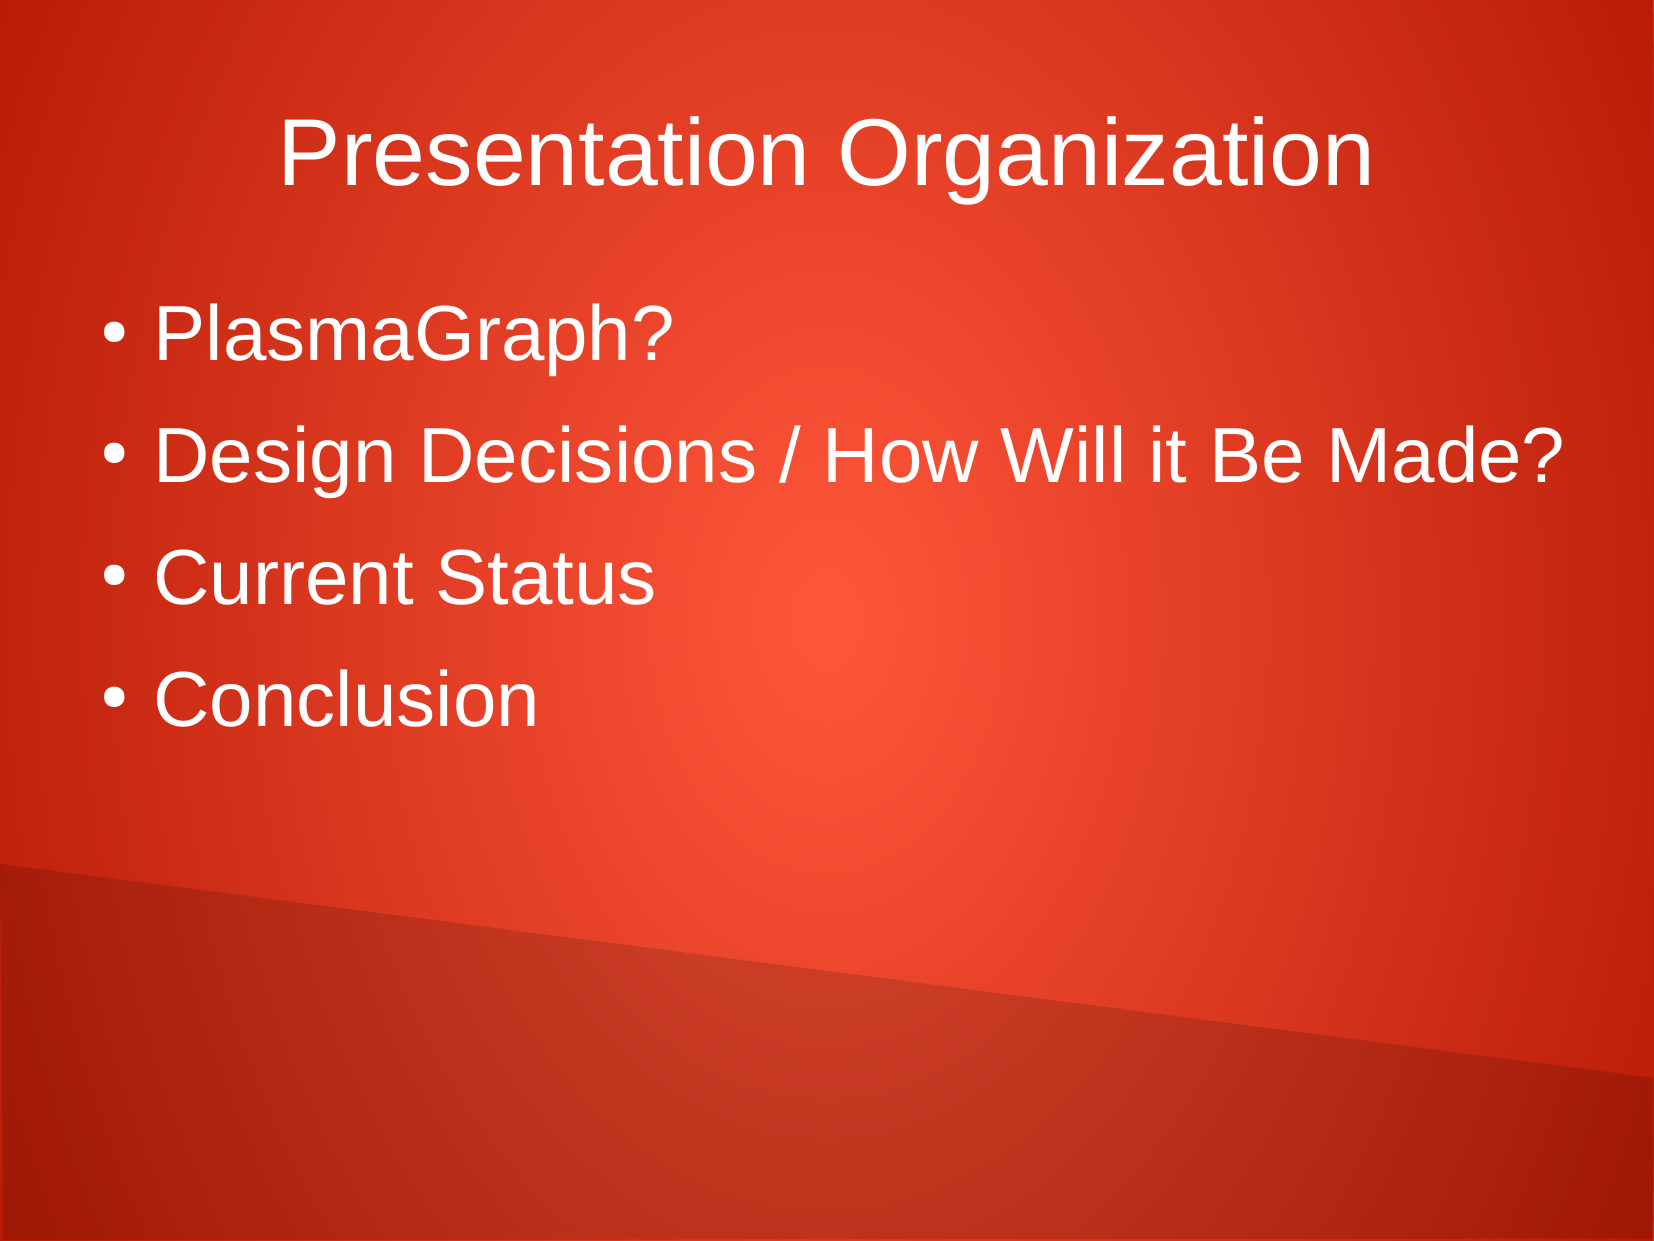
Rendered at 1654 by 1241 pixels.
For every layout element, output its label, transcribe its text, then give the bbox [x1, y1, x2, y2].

list PlasmaGraph? Design Decisions / How Will it Be Made? Current Status Conclusion [82, 290, 1571, 1010]
title Presentation Organization [82, 49, 1571, 257]
